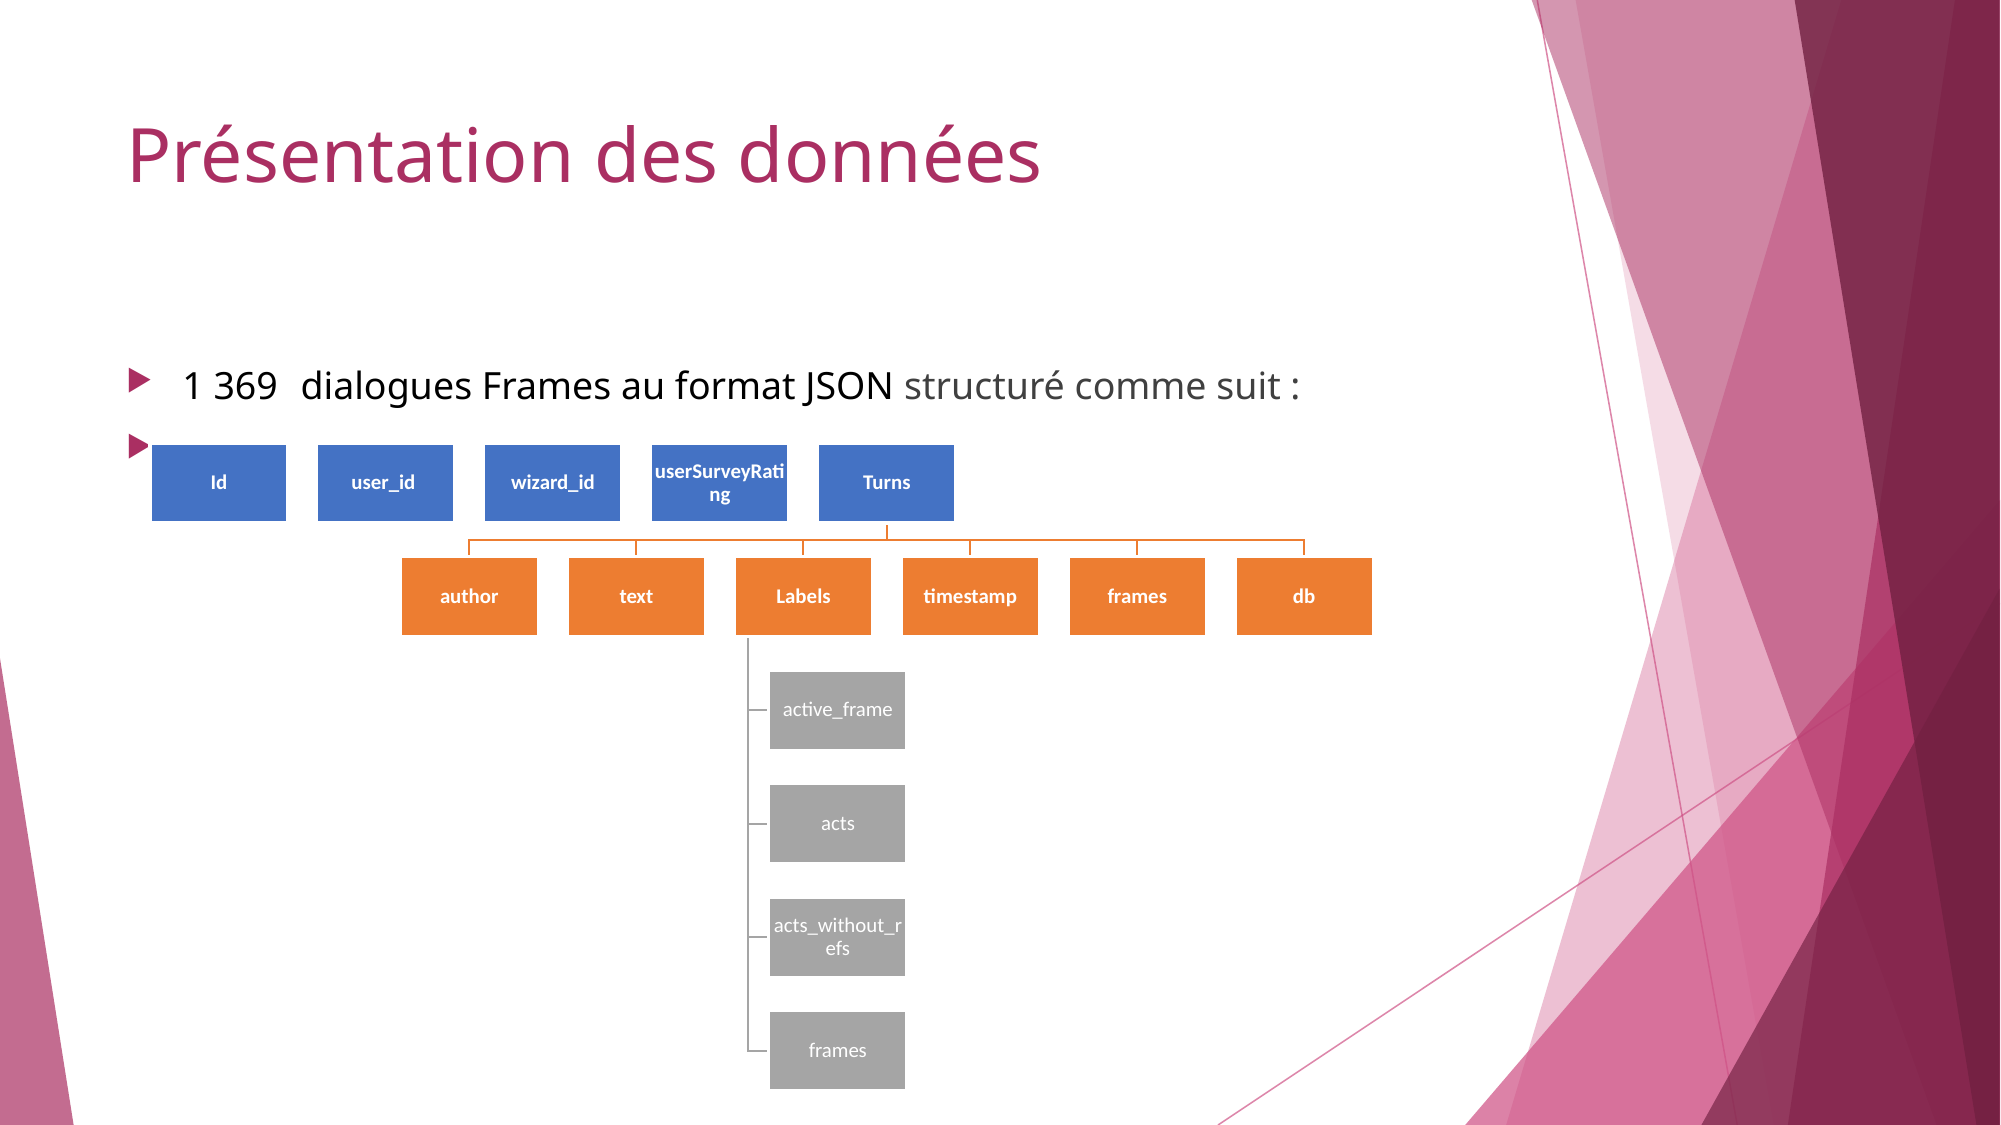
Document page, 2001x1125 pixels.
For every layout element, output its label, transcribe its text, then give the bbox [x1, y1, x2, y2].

title Présentation des données [111, 99, 1522, 317]
text_box author [400, 556, 539, 637]
text_box Id [149, 442, 289, 523]
text_box active_frame [768, 670, 907, 751]
text_box Labels [734, 556, 873, 637]
text_box wizard_id [483, 442, 622, 523]
text_box acts_without_refs [768, 897, 907, 978]
text_box db [1235, 556, 1374, 637]
text_box userSurveyRating [650, 442, 789, 523]
text_box frames [768, 1010, 907, 1091]
text_box text [567, 556, 706, 637]
list 1 369 dialogues Frames au format JSON structuré comme suit : [111, 354, 1522, 992]
text_box timestamp [901, 556, 1040, 637]
text_box Turns [817, 442, 956, 523]
text_box frames [1068, 556, 1207, 637]
text_box user_id [316, 442, 455, 523]
text_box acts [768, 783, 907, 864]
